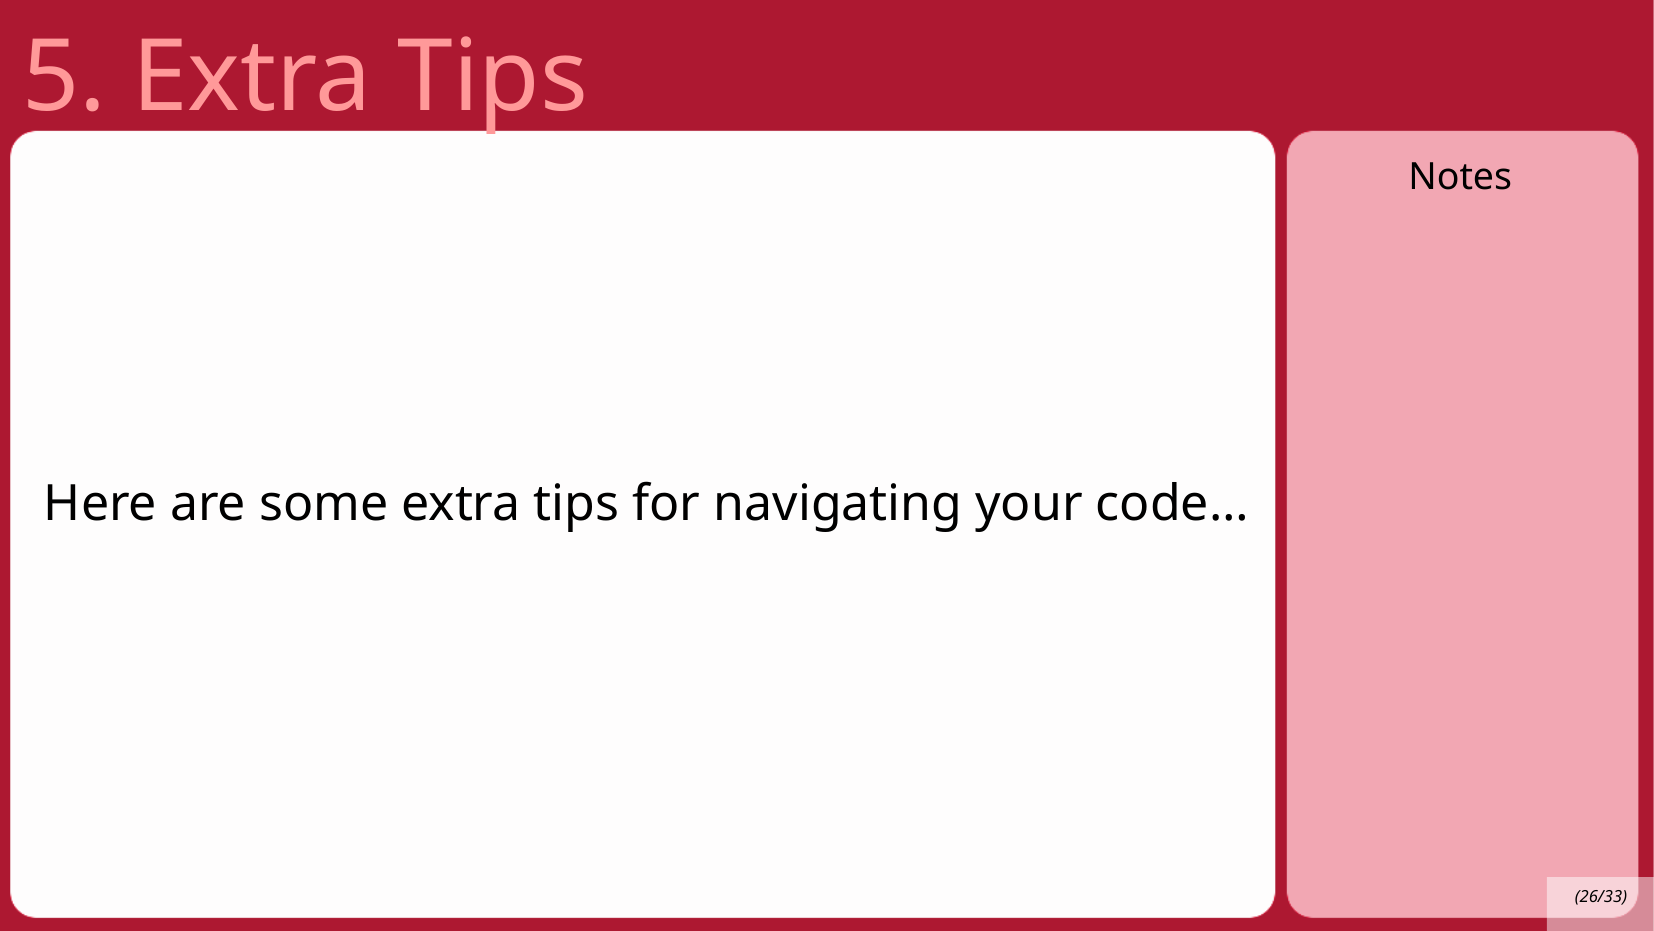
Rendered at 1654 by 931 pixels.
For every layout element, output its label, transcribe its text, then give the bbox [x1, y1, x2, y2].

title 5. Extra Tips [22, 7, 1511, 136]
text_box Here are some extra tips for navigating your code… [36, 466, 1257, 836]
picture [0, 0, 1654, 931]
text_box (<number>/33) [1546, 877, 1654, 931]
text_box Notes [1290, 141, 1631, 199]
